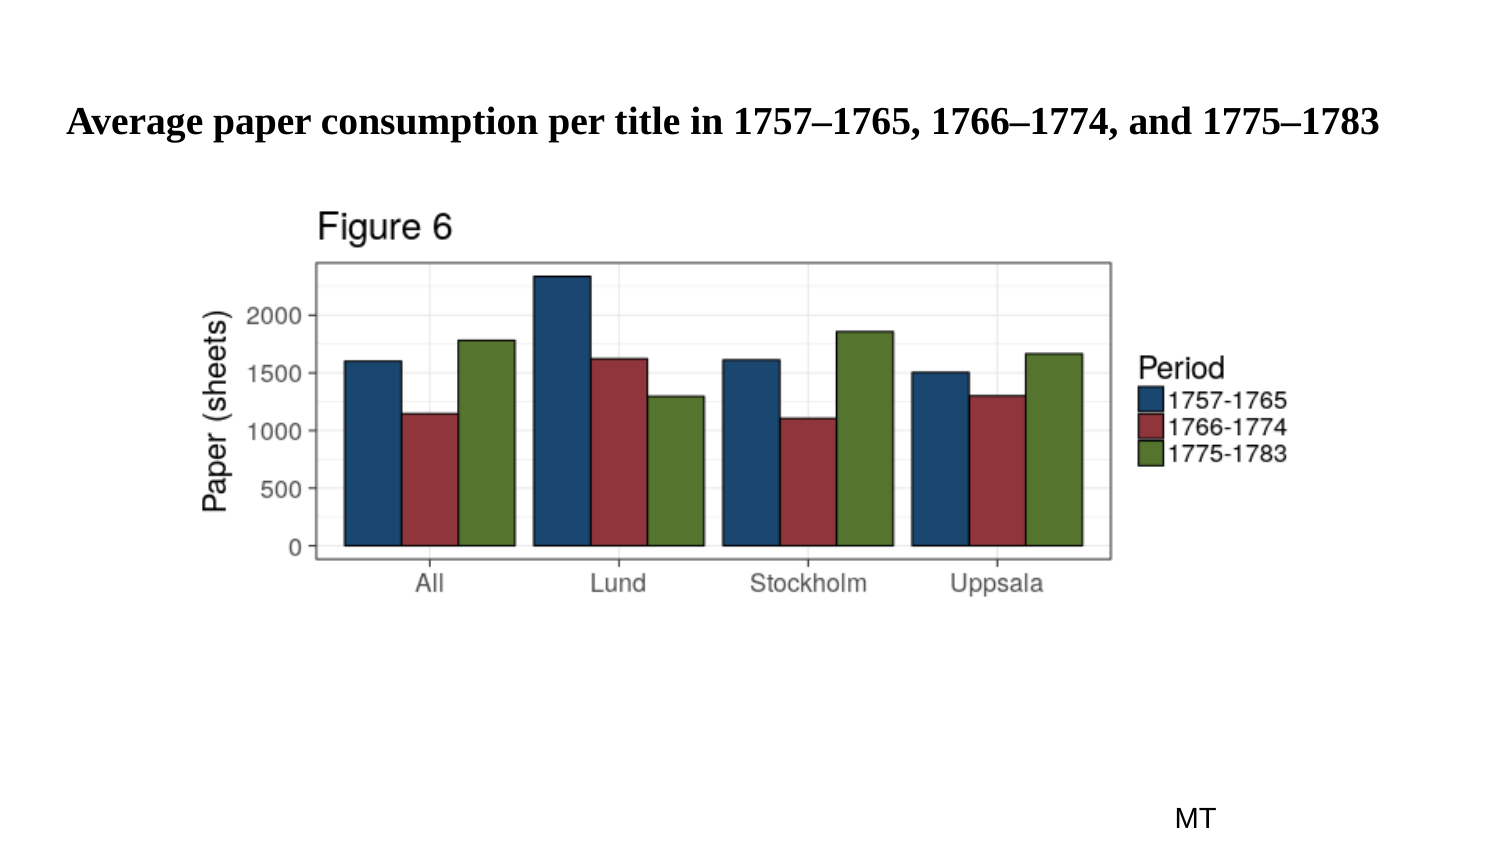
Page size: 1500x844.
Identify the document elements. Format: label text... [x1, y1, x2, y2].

text_box MT [1179, 813, 1184, 826]
picture [187, 196, 1313, 647]
text_box MT [1188, 814, 1193, 826]
text_box MT [1159, 784, 1285, 826]
title Average paper consumption per title in 1757–1765, 1766–1774, and 1775–1783 [51, 72, 1449, 167]
